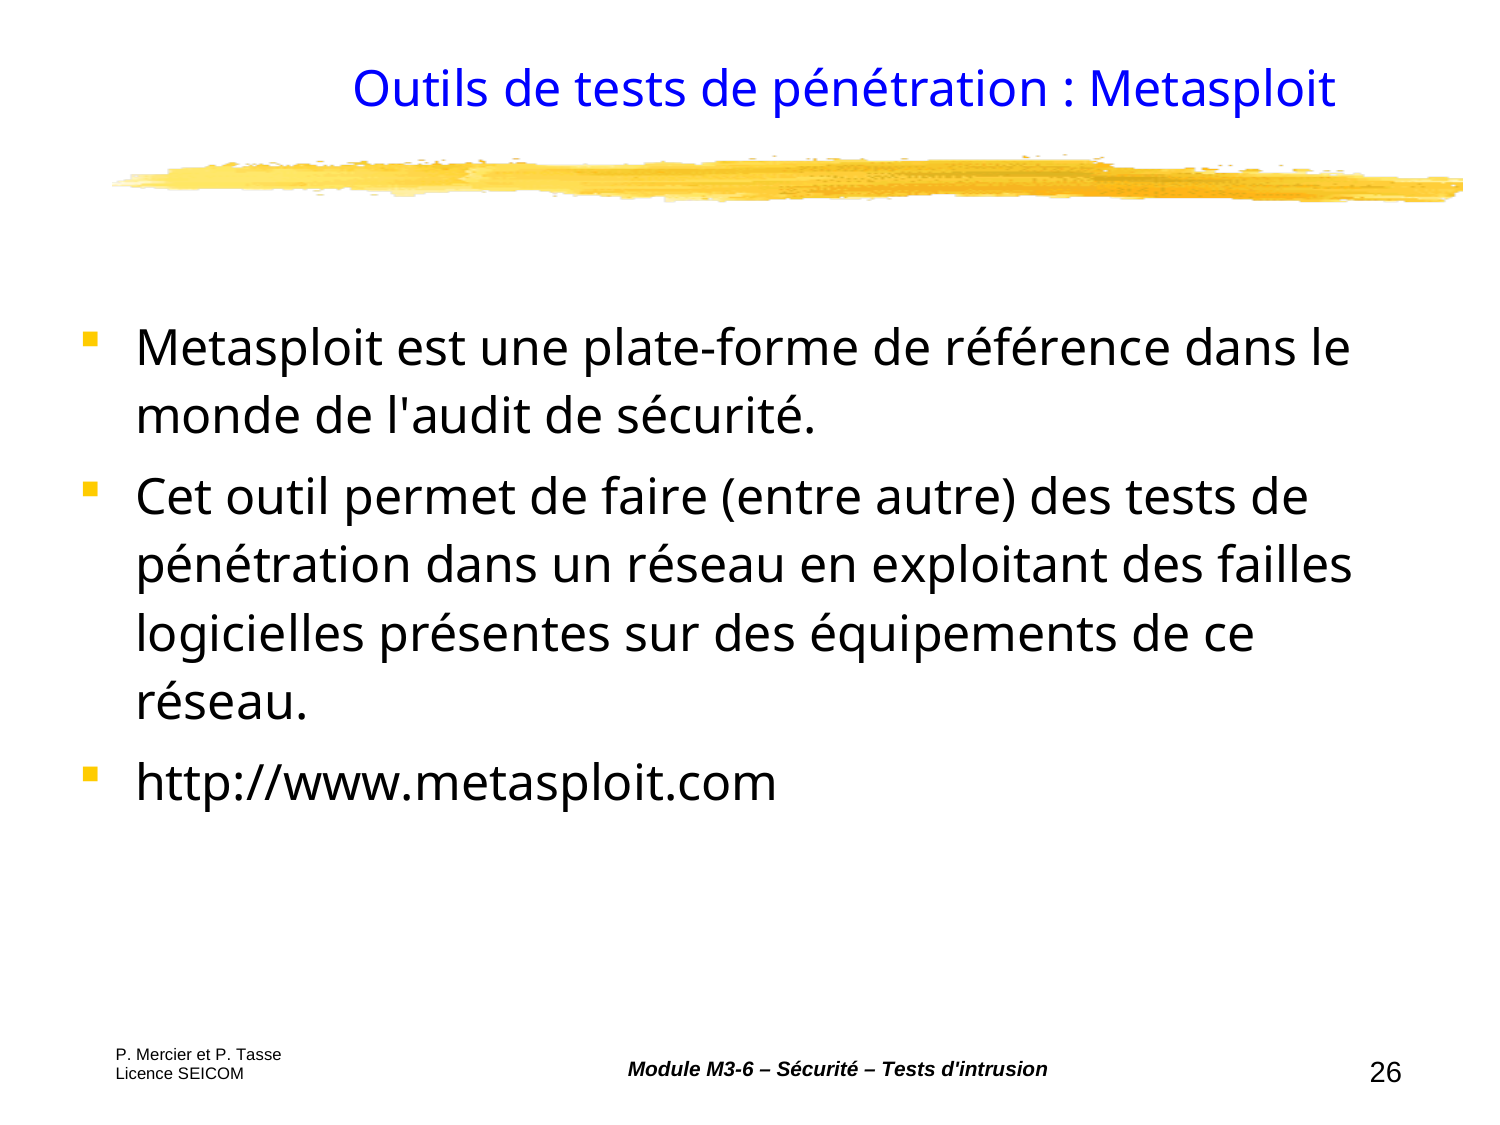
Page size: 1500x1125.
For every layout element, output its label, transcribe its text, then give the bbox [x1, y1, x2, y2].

list Metasploit est une plate-forme de référence dans le monde de l'audit de sécurité. Cet outil permet de faire (entre autre) des tests de pénétration dans un réseau en exploitant des failles logicielles présentes sur des équipements de ce réseau. http://www.metasploit.com [78, 311, 1421, 840]
title Outils de tests de pénétration : Metasploit [62, 37, 1338, 138]
picture [112, 149, 1463, 213]
